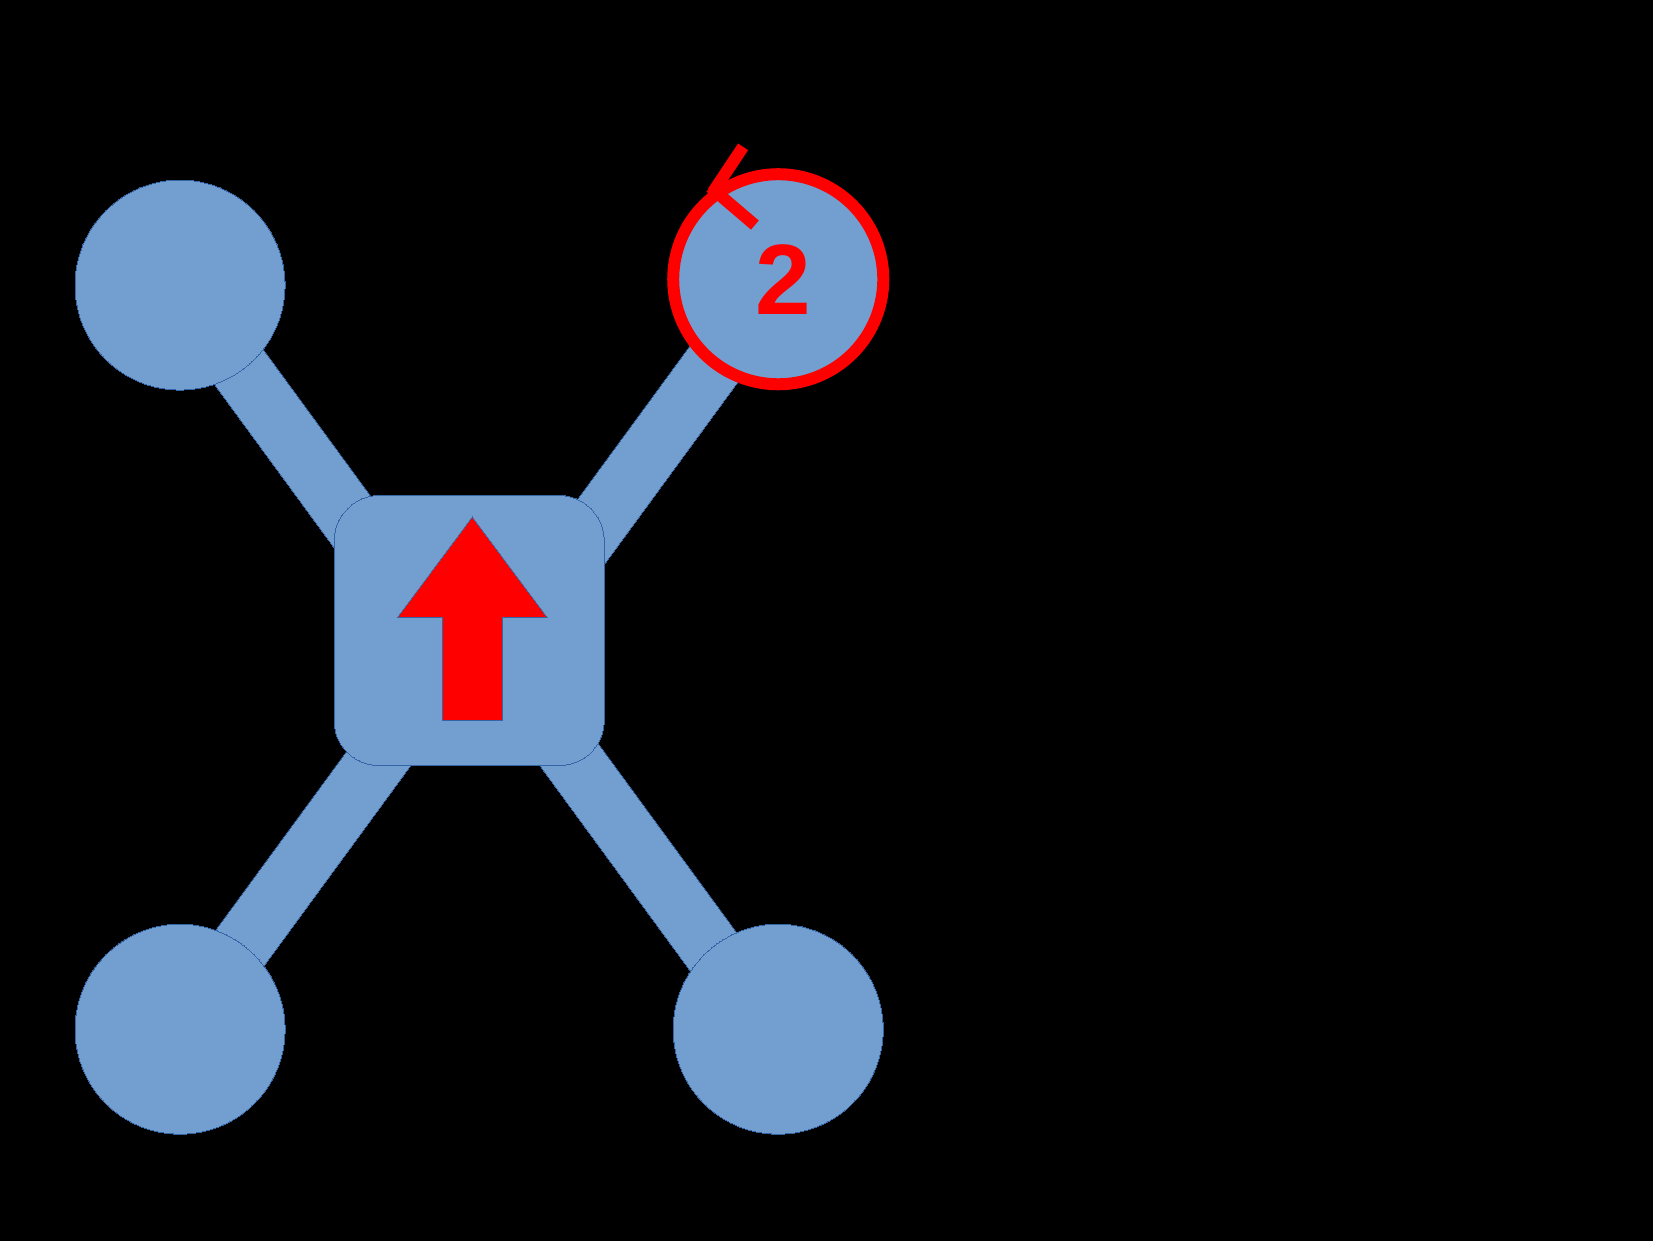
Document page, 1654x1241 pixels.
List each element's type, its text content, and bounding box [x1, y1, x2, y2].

text_box 2 [740, 216, 826, 344]
text_box [75, 174, 884, 1135]
